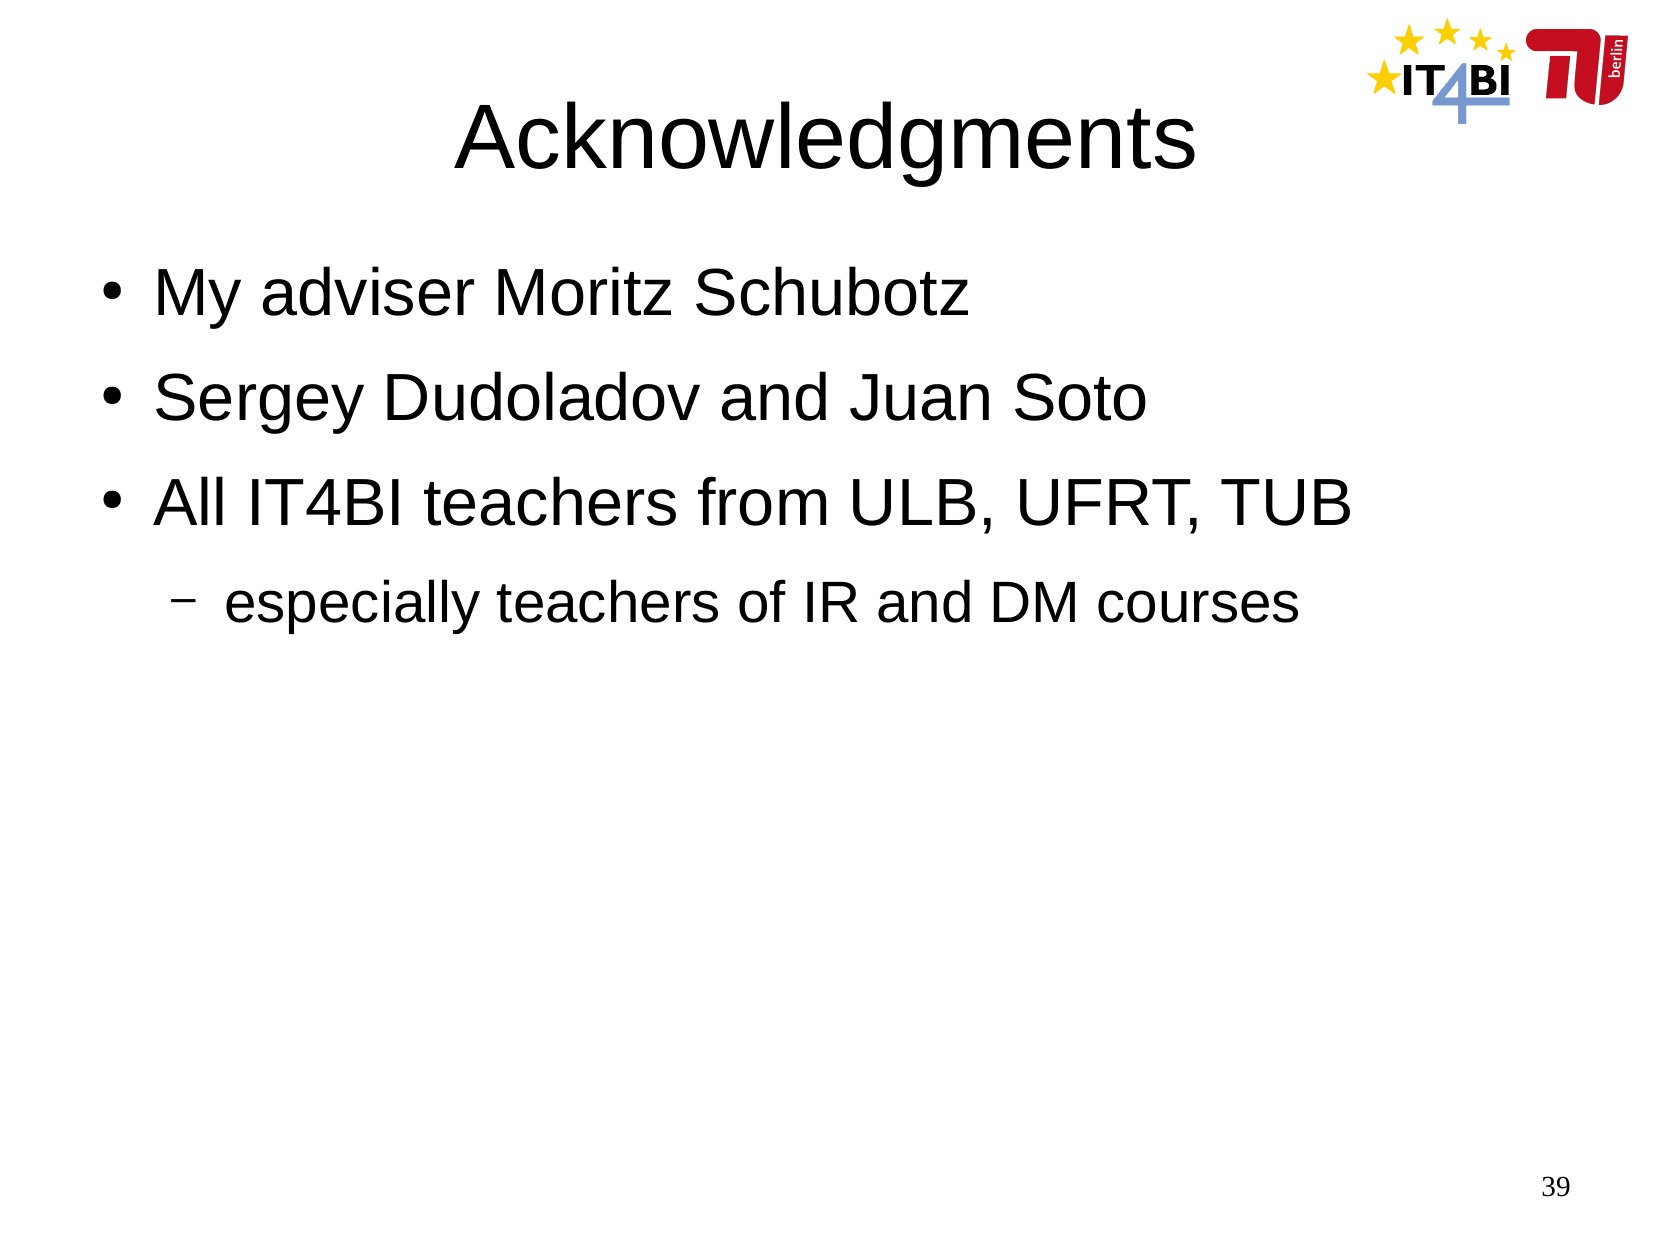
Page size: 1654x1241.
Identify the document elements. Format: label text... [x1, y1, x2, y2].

list My adviser Moritz Schubotz Sergey Dudoladov and Juan Soto All IT4BI teachers from ULB, UFRT, TUB especially teachers of IR and DM courses [82, 255, 1571, 1141]
title Acknowledgments [82, 49, 1571, 226]
picture [1367, 18, 1515, 49]
picture [1526, 29, 1628, 105]
